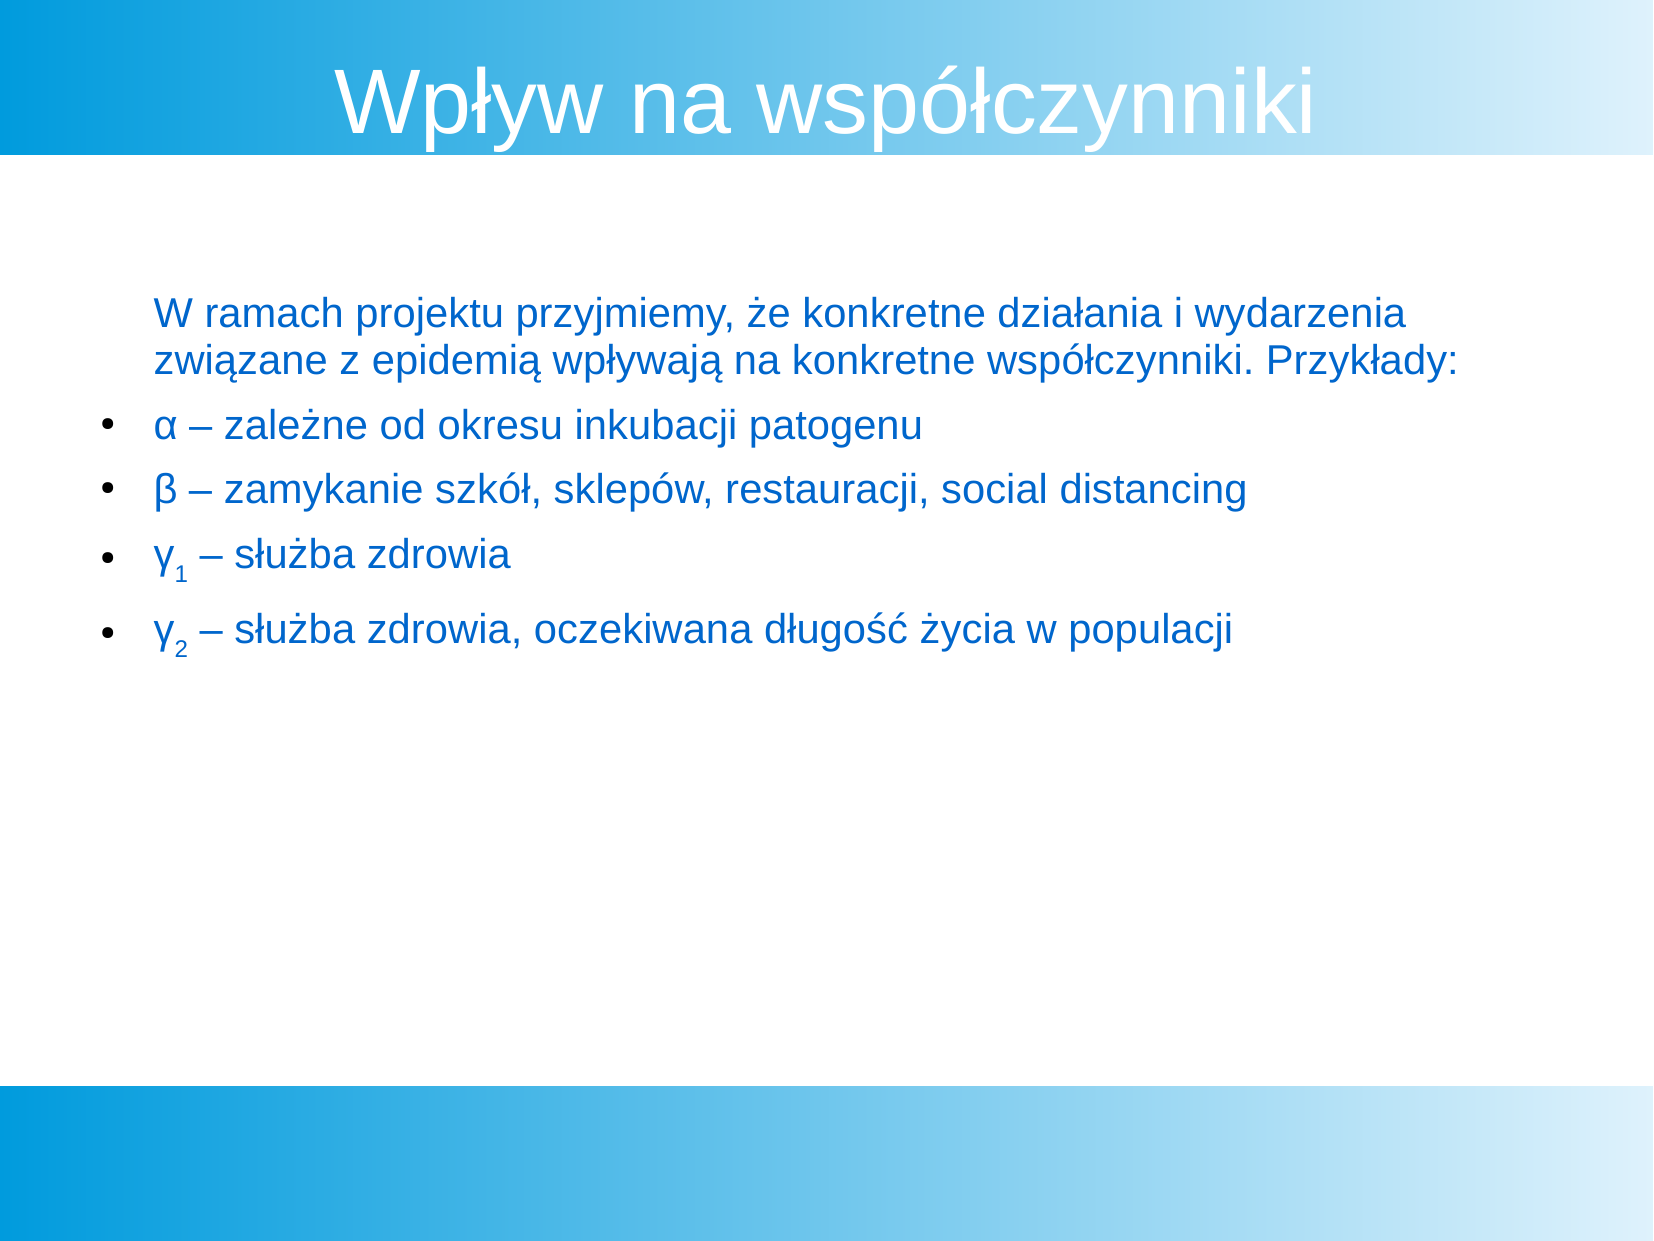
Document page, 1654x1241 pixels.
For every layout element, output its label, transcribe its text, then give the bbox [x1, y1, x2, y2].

list W ramach projektu przyjmiemy, że konkretne działania i wydarzenia związane z epidemią wpływają na konkretne współczynniki. Przykłady: α – zależne od okresu inkubacji patogenu β – zamykanie szkół, sklepów, restauracji, social distancing γ1 – służba zdrowia γ2 – służba zdrowia, oczekiwana długość życia w populacji [82, 290, 1571, 1010]
title Wpływ na współczynniki [82, 49, 1571, 155]
